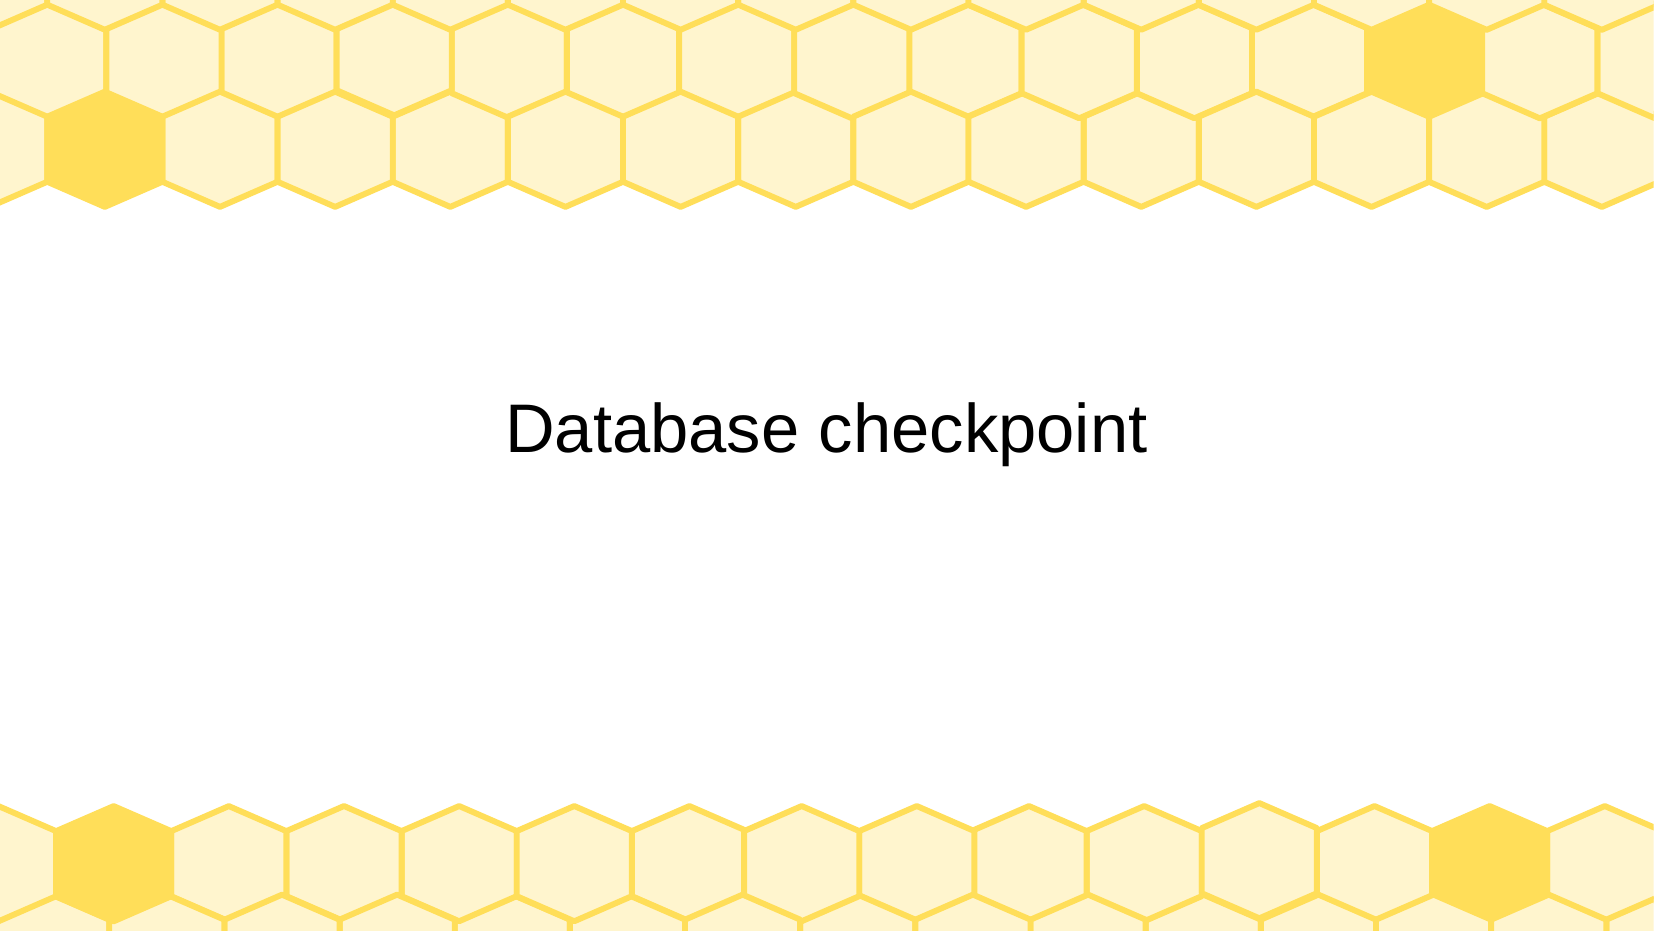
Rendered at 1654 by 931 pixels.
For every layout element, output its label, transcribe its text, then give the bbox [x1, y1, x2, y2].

title Database checkpoint [88, 324, 1565, 532]
